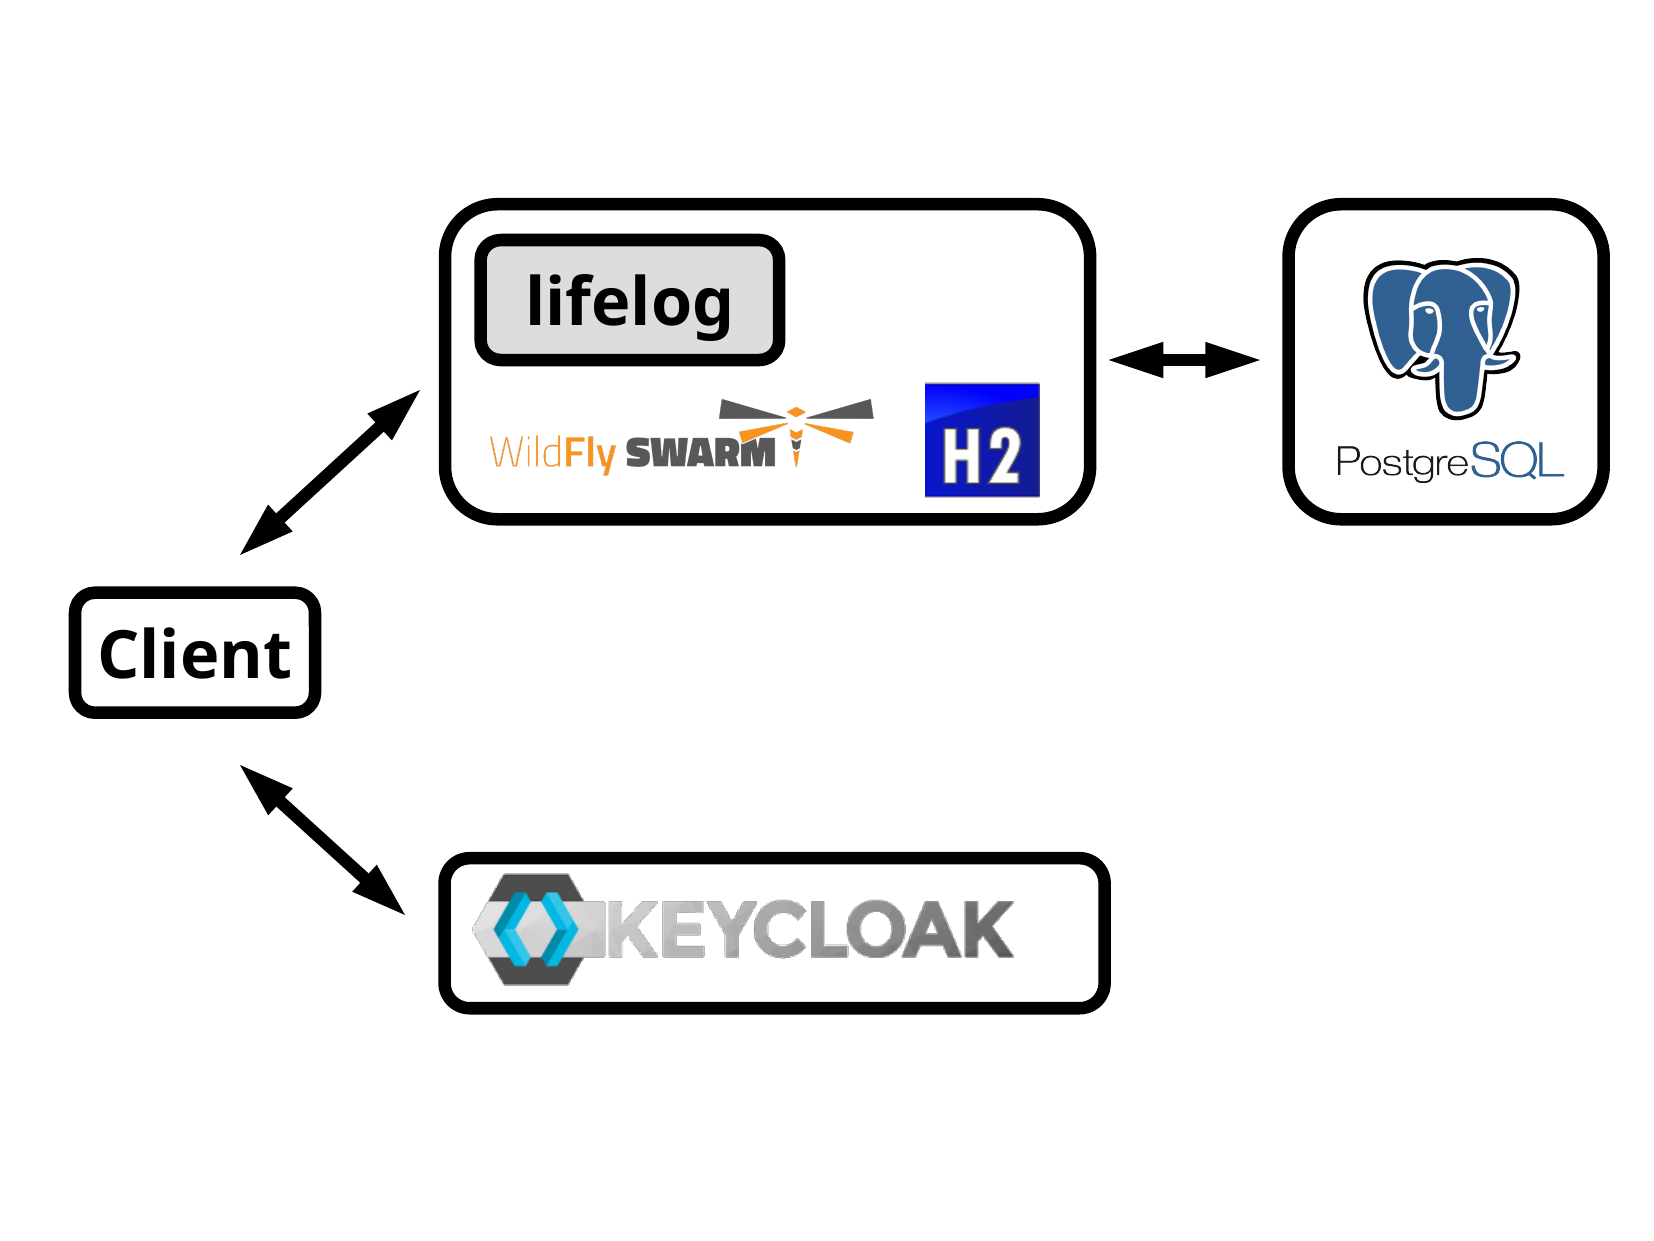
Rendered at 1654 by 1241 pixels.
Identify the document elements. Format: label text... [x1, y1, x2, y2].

picture [925, 382, 1040, 498]
picture [464, 865, 1075, 996]
text_box lifelog [480, 240, 780, 361]
picture [1315, 219, 1580, 513]
text_box [445, 204, 1091, 520]
text_box Client [75, 592, 316, 713]
picture [482, 382, 881, 492]
